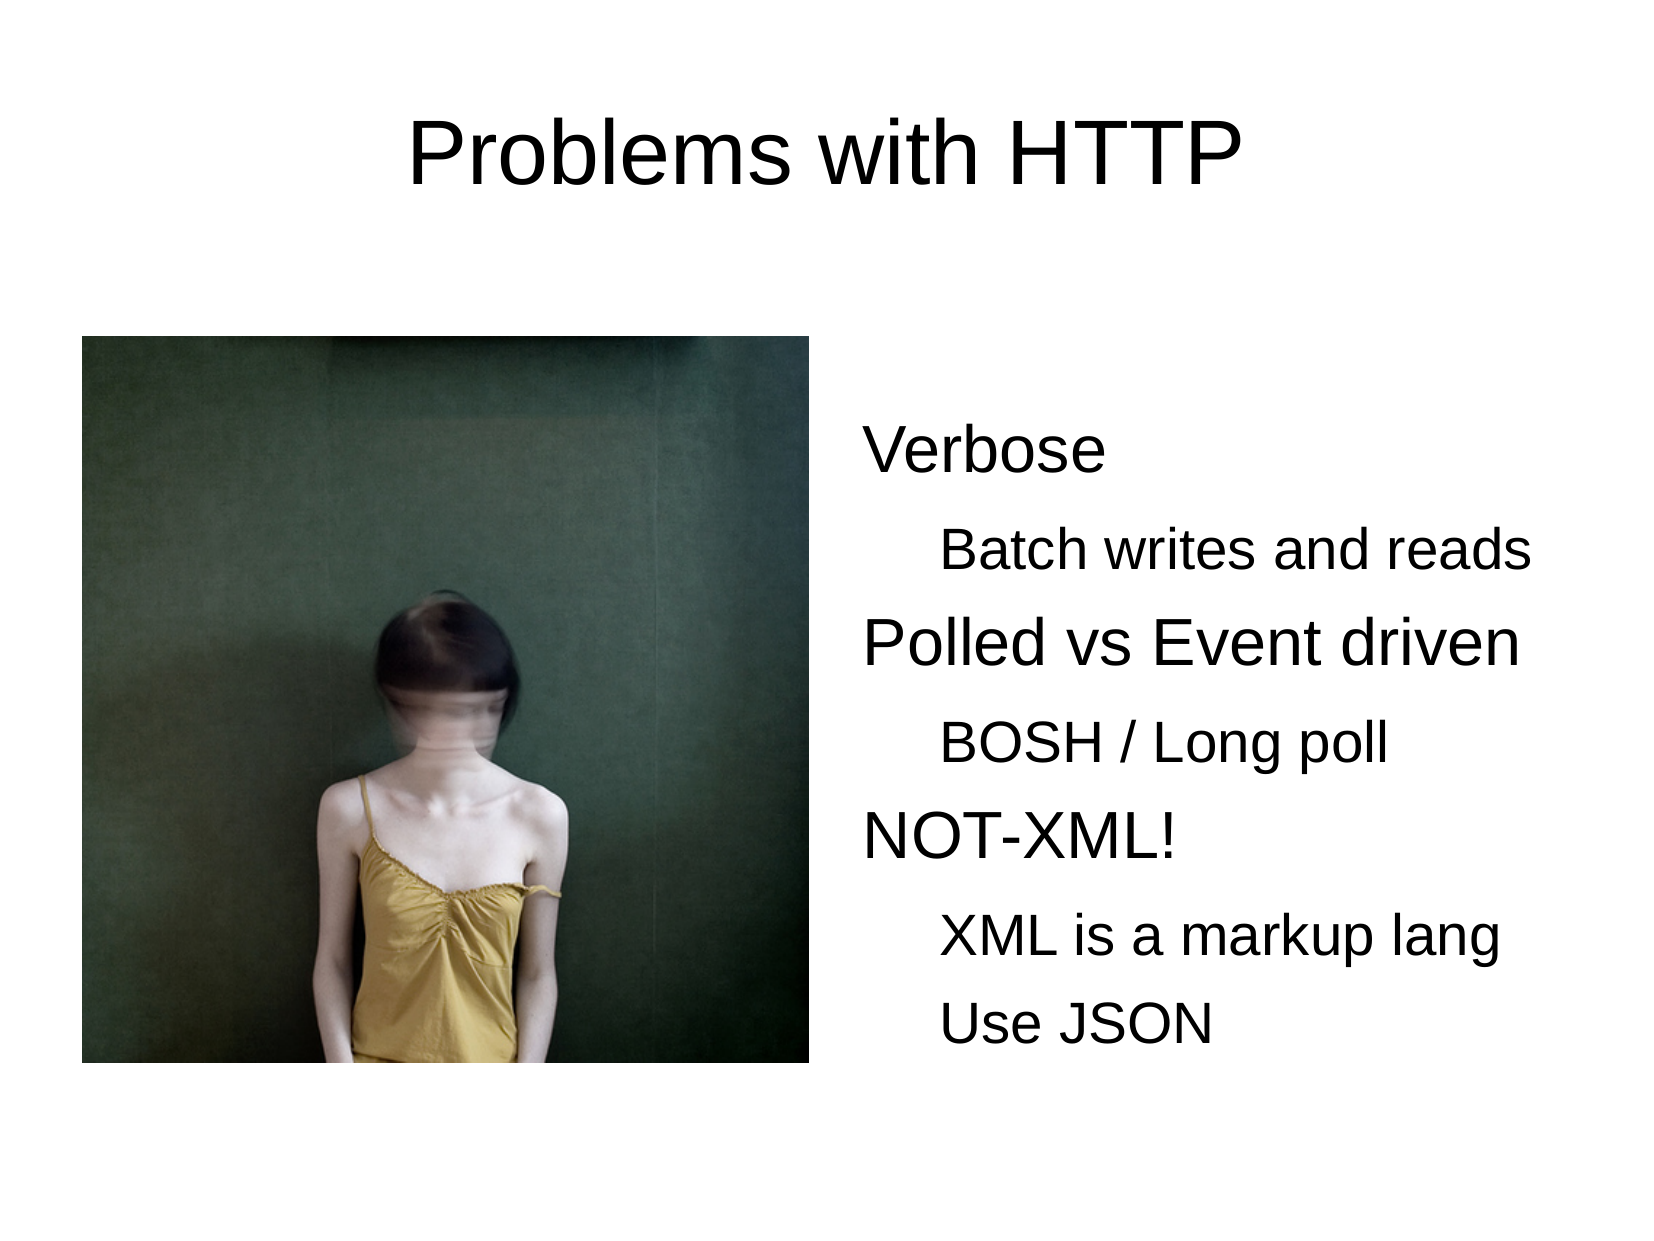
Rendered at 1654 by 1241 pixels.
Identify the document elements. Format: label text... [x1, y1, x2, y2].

list Verbose Batch writes and reads Polled vs Event driven BOSH / Long poll NOT-XML! XML is a markup lang Use JSON [845, 412, 1654, 1217]
title Problems with HTTP [82, 56, 1571, 250]
picture [82, 336, 809, 1063]
